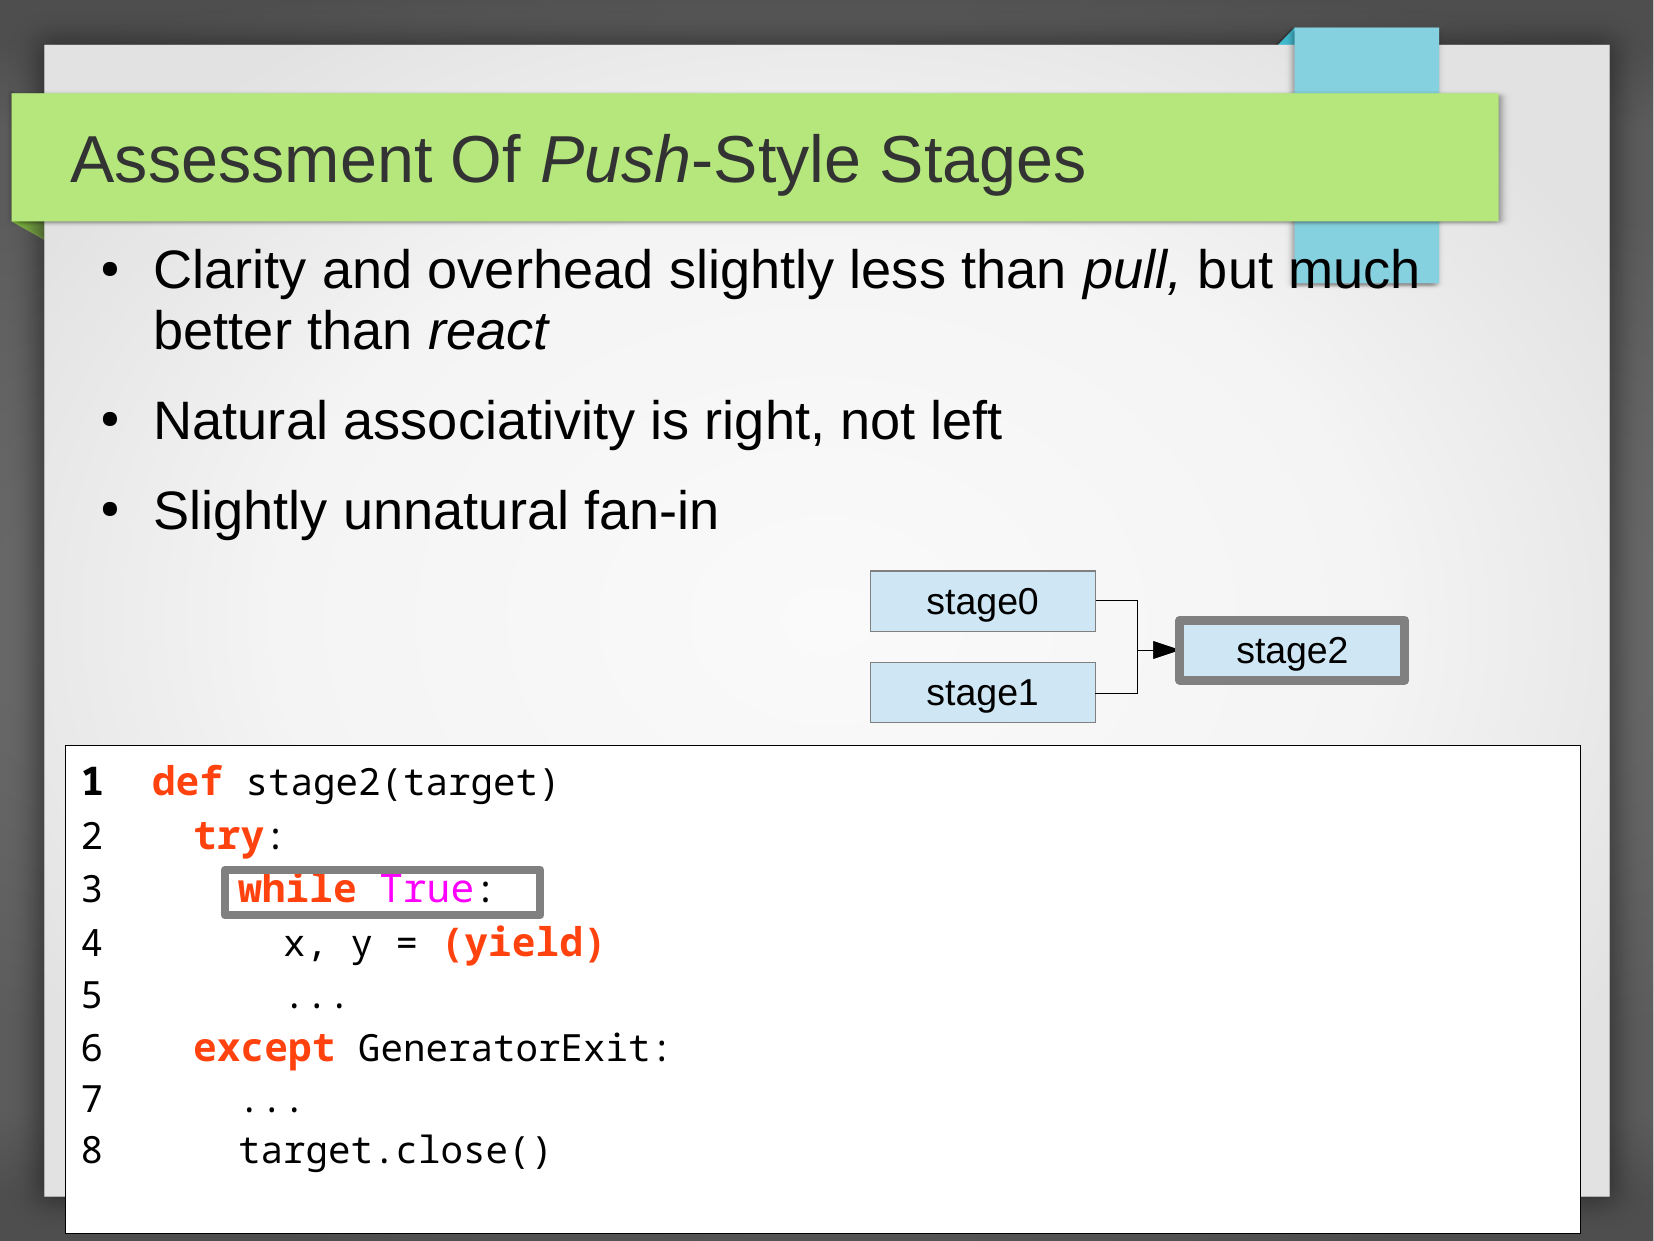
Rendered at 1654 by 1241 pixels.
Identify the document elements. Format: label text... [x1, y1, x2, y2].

text_box [1179, 620, 1405, 681]
text_box [225, 870, 541, 916]
text_box stage0 [870, 571, 1096, 632]
text_box 1 def stage2(target) 2 try: 3 while True: 4 x, y = (yield) 5 ... 6 except GeneratorExit: 7 ... 8 target.close() [65, 745, 1581, 1110]
text_box stage1 [870, 662, 1096, 723]
picture [0, 0, 1654, 1241]
list Clarity and overhead slightly less than pull, but much better than react Natural associativity is right, not left Slightly unnatural fan-in [82, 240, 1538, 745]
title Assessment Of Push-Style Stages [70, 106, 1229, 213]
